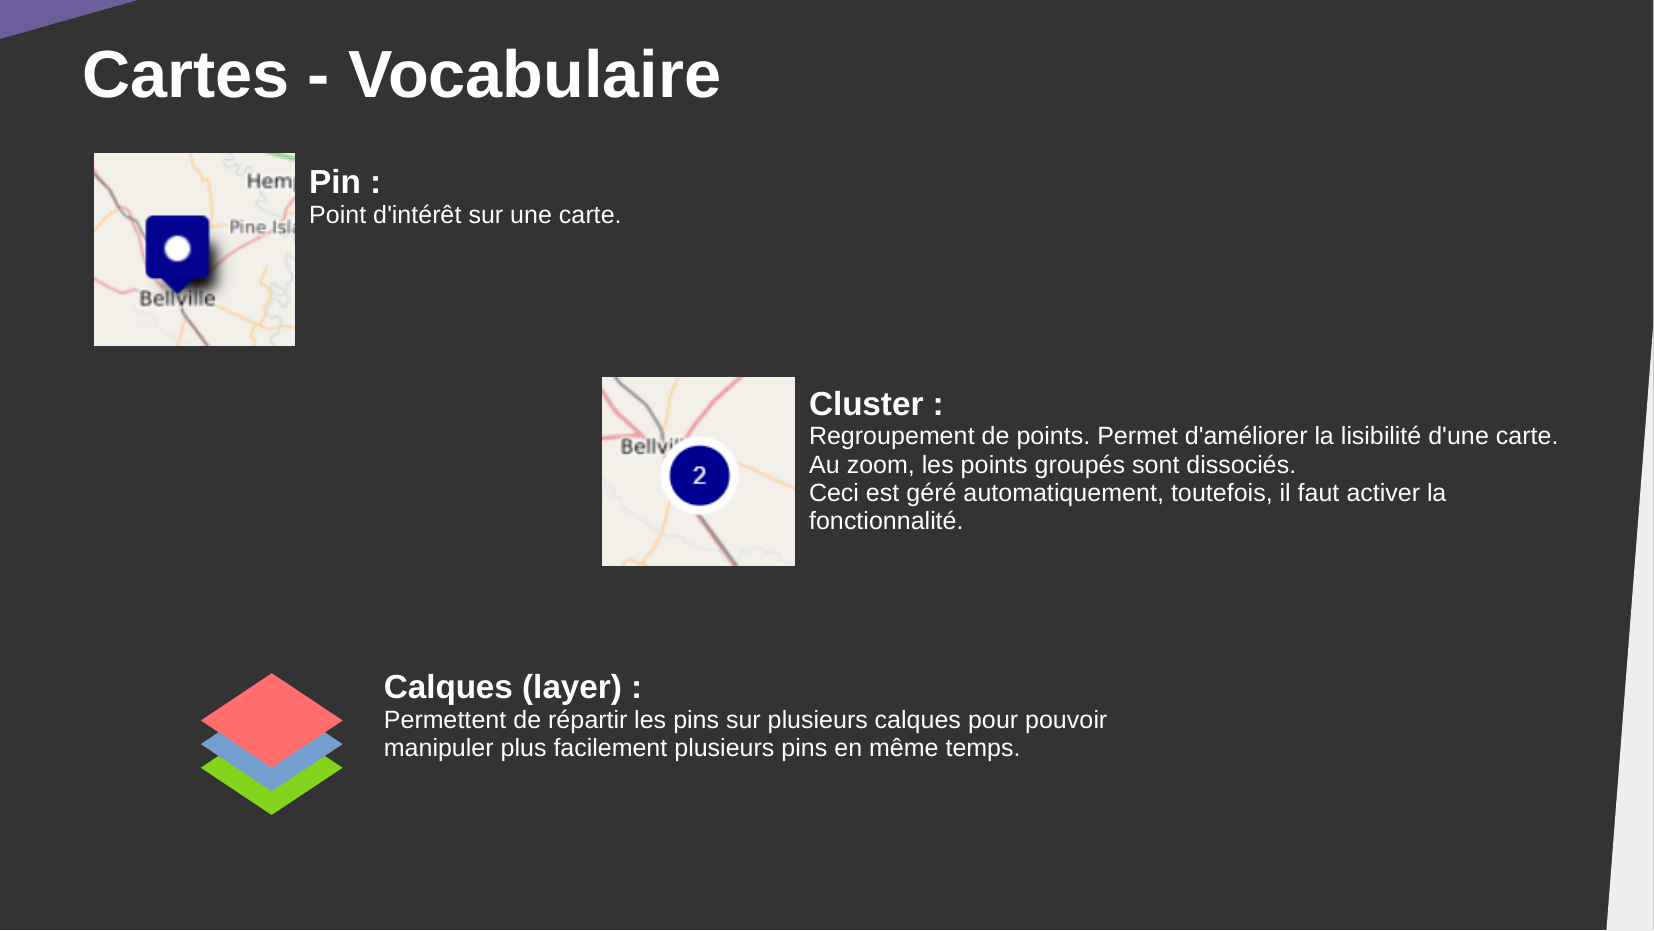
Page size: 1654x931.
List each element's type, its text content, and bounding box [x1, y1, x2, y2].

title Cartes - Vocabulaire [82, 37, 1619, 112]
text_box [1606, 315, 1654, 931]
text_box [0, 0, 138, 39]
picture [94, 153, 295, 346]
text_box [200, 673, 343, 815]
picture [602, 377, 794, 566]
text_box Cluster : Regroupement de points. Permet d'améliorer la lisibilité d'une carte. Au zoom, les points groupés sont dissociés. Ceci est géré automatiquement, toutefois, il faut activer la fonctionnalité. [794, 377, 1583, 570]
text_box Calques (layer) : Permettent de répartir les pins sur plusieurs calques pour pouvoir manipuler plus facilement plusieurs pins en même temps. [369, 661, 1158, 854]
text_box Pin : Point d'intérêt sur une carte. [294, 156, 1083, 265]
